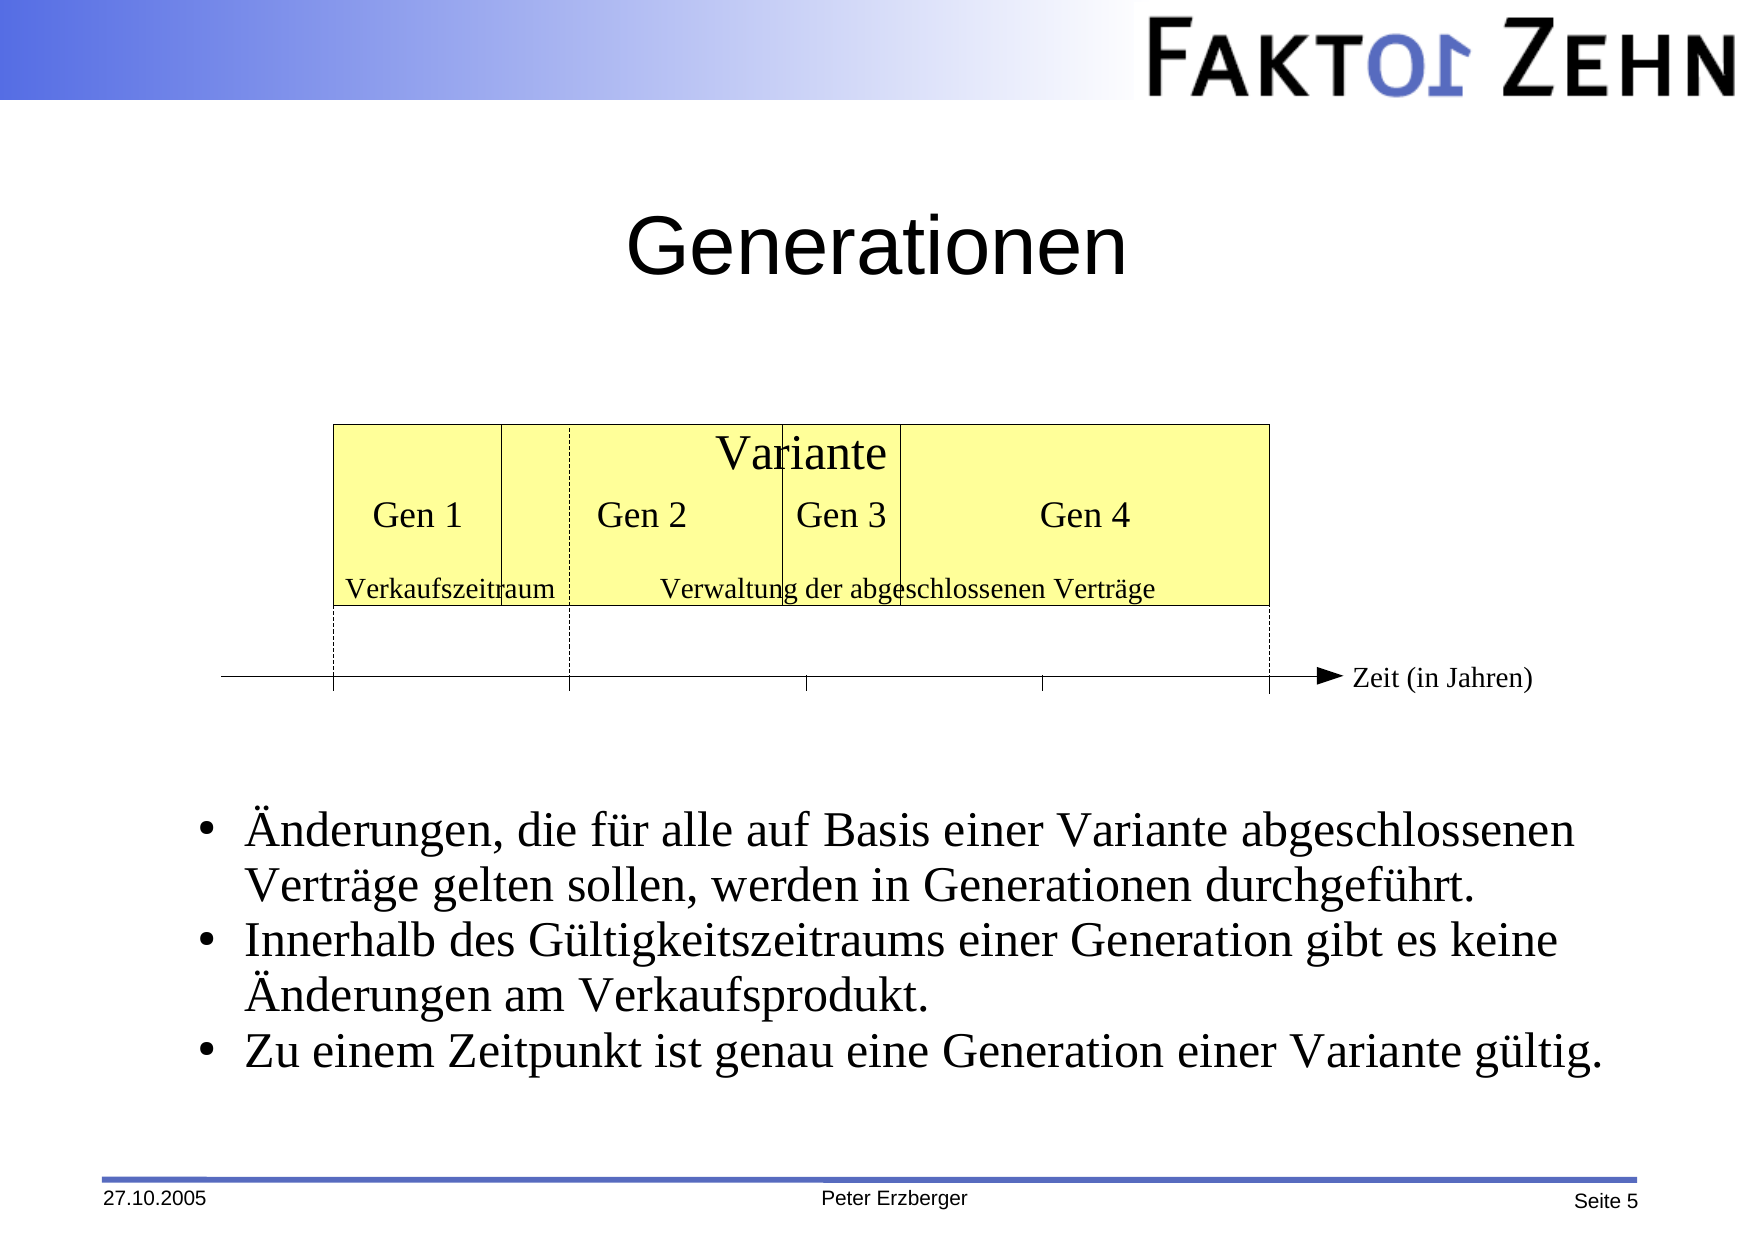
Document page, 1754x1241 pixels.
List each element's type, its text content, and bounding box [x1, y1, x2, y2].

text_box Zeit (in Jahren) [1352, 661, 1560, 695]
text_box Variante [333, 424, 1270, 606]
title Generationen [179, 142, 1576, 349]
picture [1133, 2, 1749, 105]
text_box Änderungen, die für alle auf Basis einer Variante abgeschlossenen Verträge gelten sollen, werden in Generationen durchgeführt. Innerhalb des Gültigkeitszeitraums einer Generation gibt es keine Änderungen am Verkaufsprodukt. Zu einem Zeitpunkt ist genau eine Generation einer Variante gültig. [103, 801, 1639, 1167]
